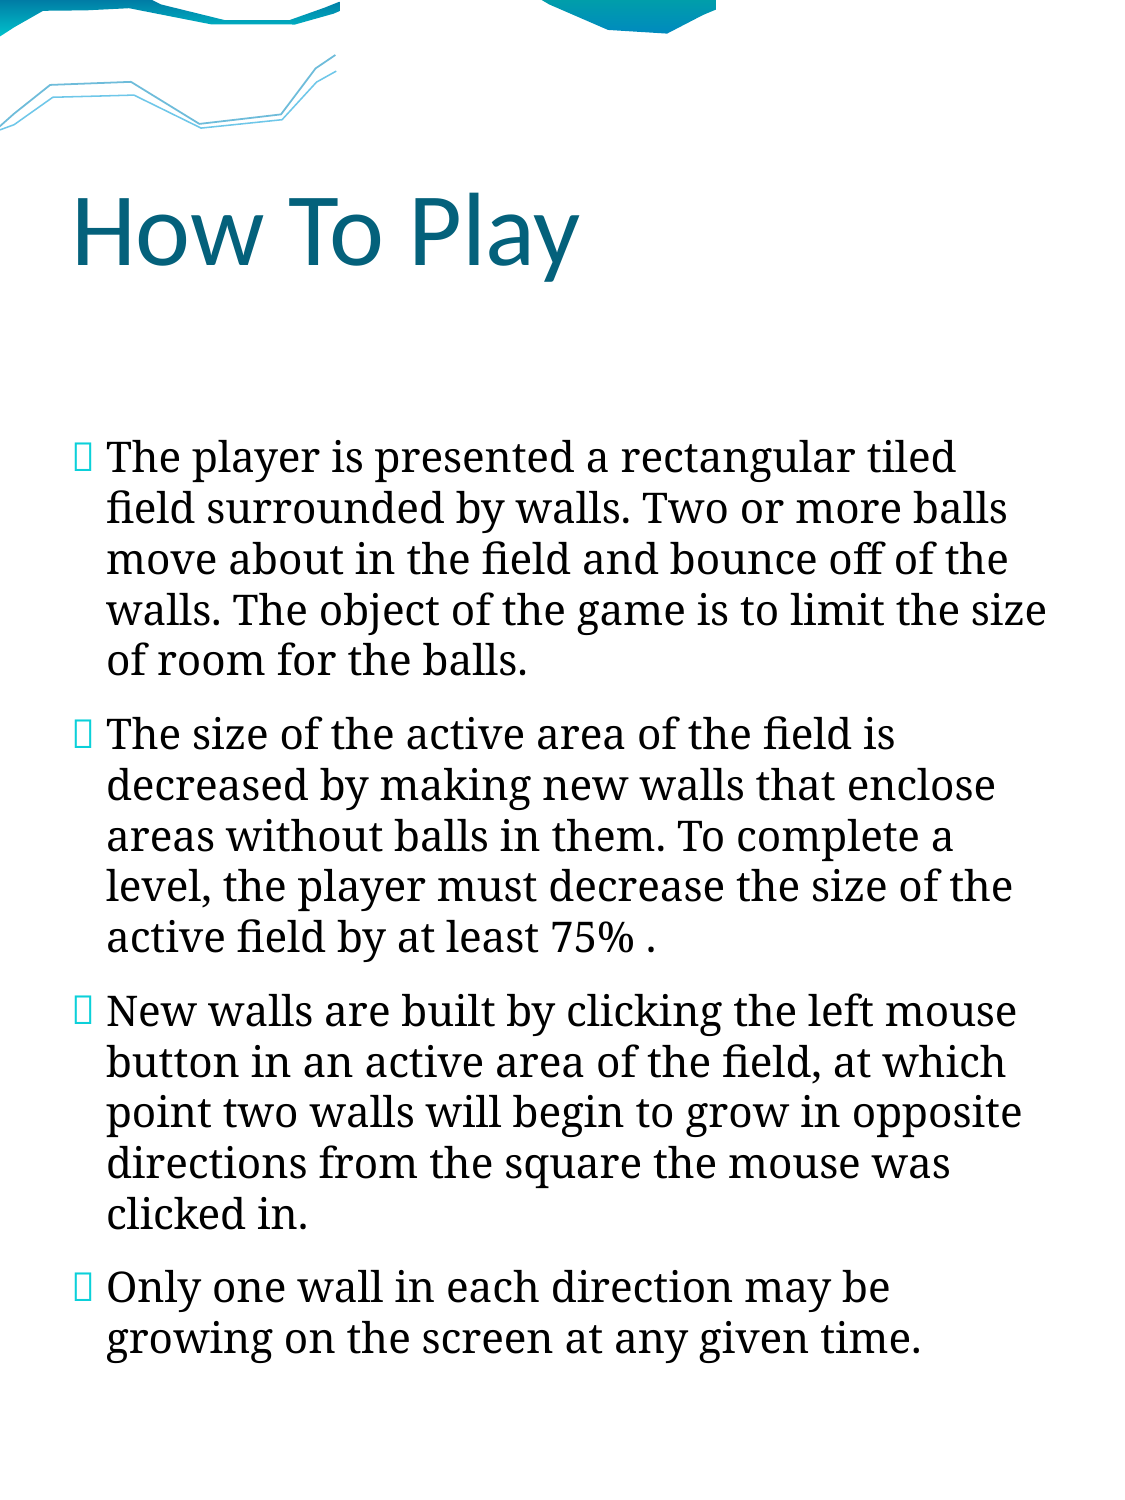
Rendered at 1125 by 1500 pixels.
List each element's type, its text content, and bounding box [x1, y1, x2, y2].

list The player is presented a rectangular tiled ﬁeld surrounded by walls. Two or more balls move about in the ﬁeld and bounce off of the walls. The object of the game is to limit the size of room for the balls. The size of the active area of the ﬁeld is decreased by making new walls that enclose areas without balls in them. To complete a level, the player must decrease the size of the active ﬁeld by at least 75% . New walls are built by clicking the left mouse button in an active area of the ﬁeld, at which point two walls will begin to grow in opposite directions from the square the mouse was clicked in. Only one wall in each direction may be growing on the screen at any given time. [56, 423, 1069, 1384]
title How To Play [56, 154, 1069, 404]
